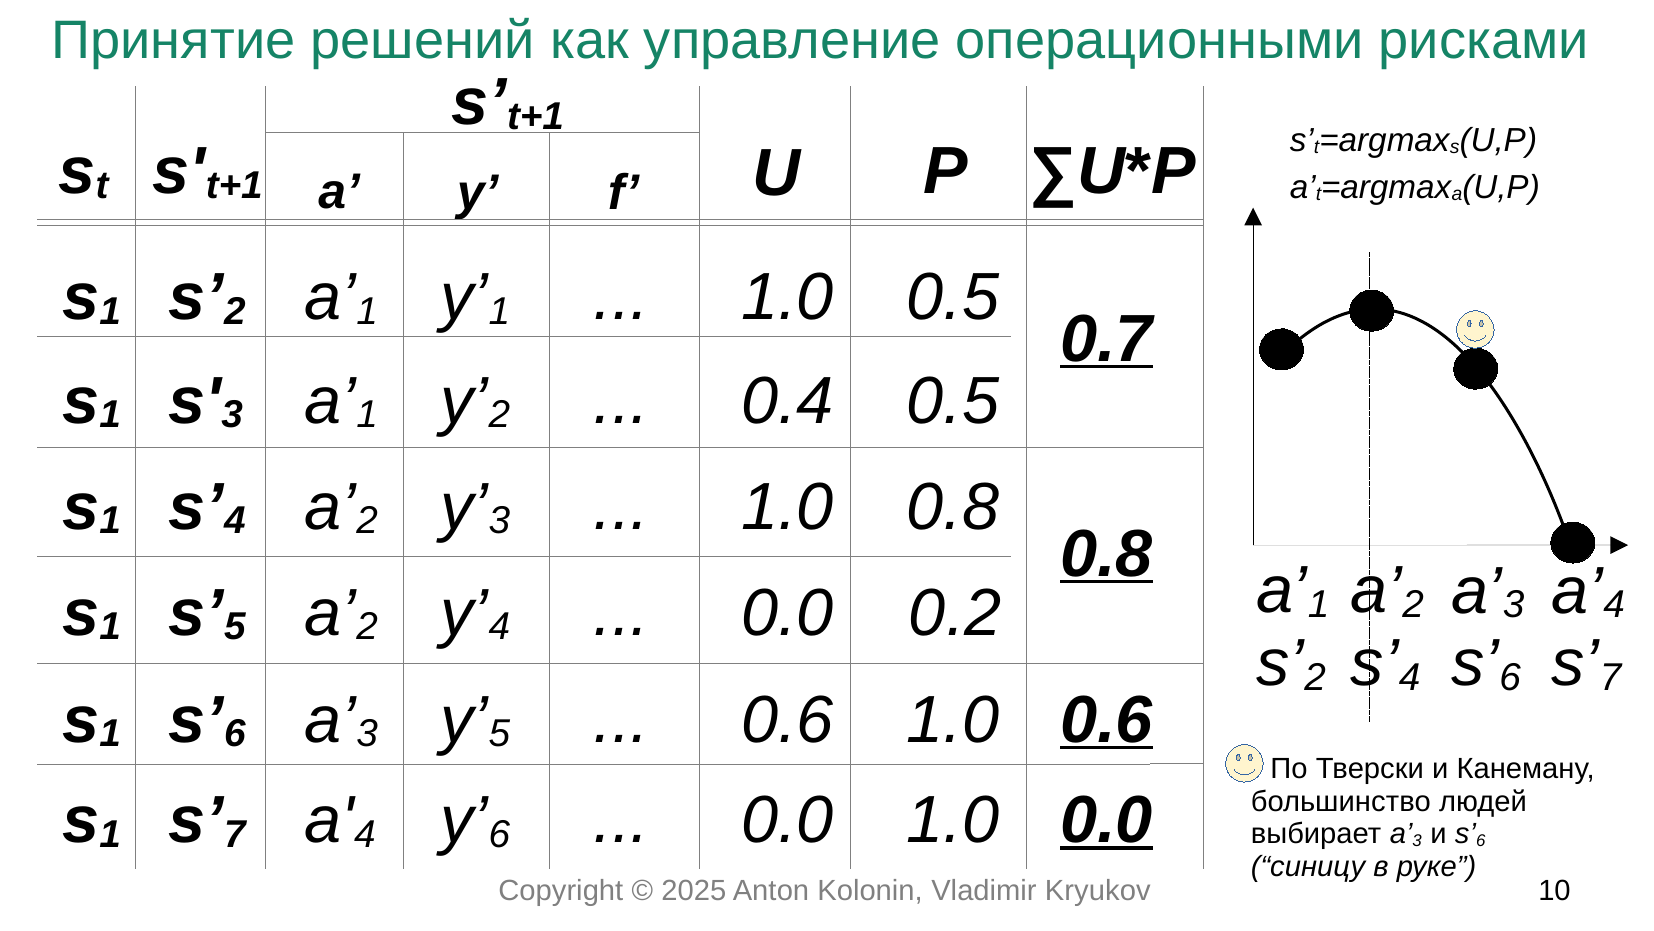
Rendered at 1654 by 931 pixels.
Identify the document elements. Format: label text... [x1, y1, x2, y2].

text_box 0.8 [1045, 508, 1214, 598]
text_box y’ [442, 220, 514, 225]
text_box [1453, 353, 1488, 390]
text_box ... [579, 251, 701, 355]
text_box s1 [47, 567, 153, 672]
text_box s’7 [1536, 617, 1638, 722]
text_box s’t+1 [436, 56, 607, 147]
text_box ... [579, 774, 701, 879]
text_box a’1 [1241, 545, 1335, 617]
text_box [1225, 744, 1264, 783]
text_box a’3 [289, 674, 411, 774]
text_box ∑U*P [1014, 126, 1211, 216]
text_box 0.5 [892, 355, 1015, 460]
text_box f’ [593, 156, 694, 219]
text_box s’6 [153, 674, 275, 774]
text_box y’ [442, 156, 514, 219]
text_box a’t=argmaxa(U,P) [1275, 161, 1623, 213]
text_box 0.7 [1045, 293, 1169, 397]
text_box a’ [303, 220, 378, 225]
text_box 1.0 [726, 251, 850, 355]
text_box ... [579, 461, 701, 566]
text_box 0.0 [726, 567, 850, 672]
text_box 0.4 [726, 355, 850, 460]
text_box a’2 [1335, 545, 1436, 617]
text_box [1259, 328, 1304, 370]
text_box a'4 [289, 774, 411, 879]
text_box [1350, 311, 1394, 332]
text_box y’6 [425, 774, 547, 879]
text_box s1 [47, 355, 153, 460]
text_box s't+1 [138, 126, 289, 220]
text_box y’1 [425, 251, 547, 355]
text_box y’4 [425, 567, 547, 672]
text_box 0.6 [726, 674, 850, 774]
text_box a’4 [1536, 545, 1640, 650]
text_box s’2 [1241, 617, 1335, 722]
text_box s'3 [153, 355, 275, 460]
text_box 0.2 [894, 567, 1017, 672]
text_box y’2 [425, 355, 547, 460]
text_box 1.0 [892, 674, 1015, 774]
text_box 0.8 [892, 461, 1015, 566]
text_box s’6 [1436, 617, 1536, 722]
text_box s’t=argmaxs(U,P) [1275, 113, 1622, 161]
text_box a’ [303, 155, 378, 219]
text_box [1456, 310, 1498, 383]
text_box ... [579, 355, 701, 460]
text_box s’4 [1335, 617, 1436, 722]
text_box s’4 [153, 461, 275, 566]
text_box y’3 [425, 461, 547, 566]
text_box f’ [593, 220, 694, 225]
text_box ... [579, 567, 701, 672]
text_box 1.0 [892, 774, 1015, 879]
text_box a’1 [289, 251, 411, 355]
text_box 0.0 [1045, 774, 1169, 879]
text_box P [908, 126, 994, 216]
text_box a’3 [1436, 545, 1536, 617]
text_box s’2 [153, 251, 275, 355]
text_box 0.6 [1045, 674, 1169, 774]
text_box U [737, 127, 832, 217]
text_box s’7 [153, 774, 275, 879]
text_box st [43, 126, 128, 216]
text_box [1349, 290, 1394, 310]
text_box s1 [47, 674, 153, 774]
text_box a’2 [289, 567, 411, 672]
text_box s1 [47, 461, 153, 566]
text_box [1550, 522, 1595, 564]
text_box s1 [47, 774, 153, 879]
text_box ... [579, 674, 701, 774]
text_box s’5 [153, 567, 275, 672]
text_box a’2 [289, 461, 411, 566]
text_box 0.0 [726, 774, 850, 879]
text_box 1.0 [726, 461, 850, 566]
text_box 0.5 [892, 251, 1015, 355]
text_box a’1 [289, 355, 411, 460]
text_box y’5 [425, 674, 547, 774]
text_box s1 [47, 251, 153, 355]
text_box Принятие решений как управление операционными рисками [37, 1, 1606, 78]
text_box * По Тверски и Канеману, большинство людей выбирает a’3 и s’6 (“синицу в руке”) [1236, 744, 1636, 891]
